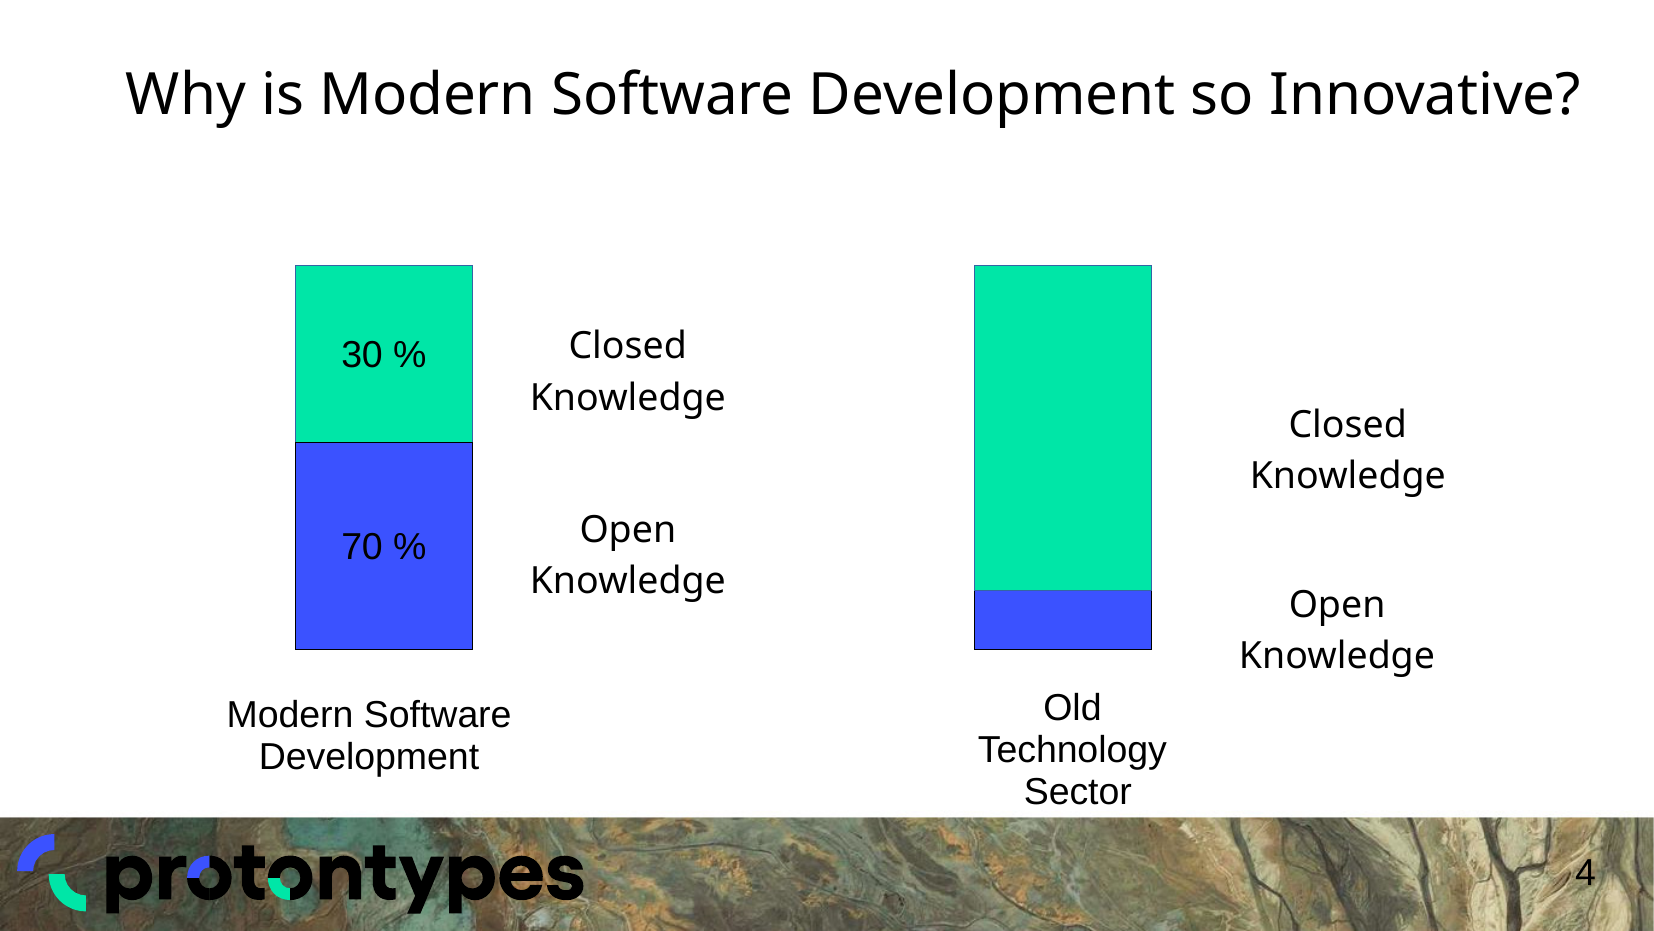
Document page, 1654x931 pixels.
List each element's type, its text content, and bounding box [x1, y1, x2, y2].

text_box 30 % [295, 265, 473, 442]
picture [0, 0, 1654, 931]
text_box Open Knowledge [1204, 570, 1471, 672]
text_box Closed Knowledge [1215, 390, 1481, 492]
text_box 70 % [295, 442, 473, 650]
text_box Closed Knowledge [495, 311, 761, 414]
text_box Modern Software Development [147, 685, 591, 785]
title Why is Modern Software Development so Innovative? [82, 24, 1625, 161]
text_box Open Knowledge [495, 495, 761, 597]
text_box [974, 591, 1152, 650]
text_box Old Technology Sector [856, 679, 1300, 820]
